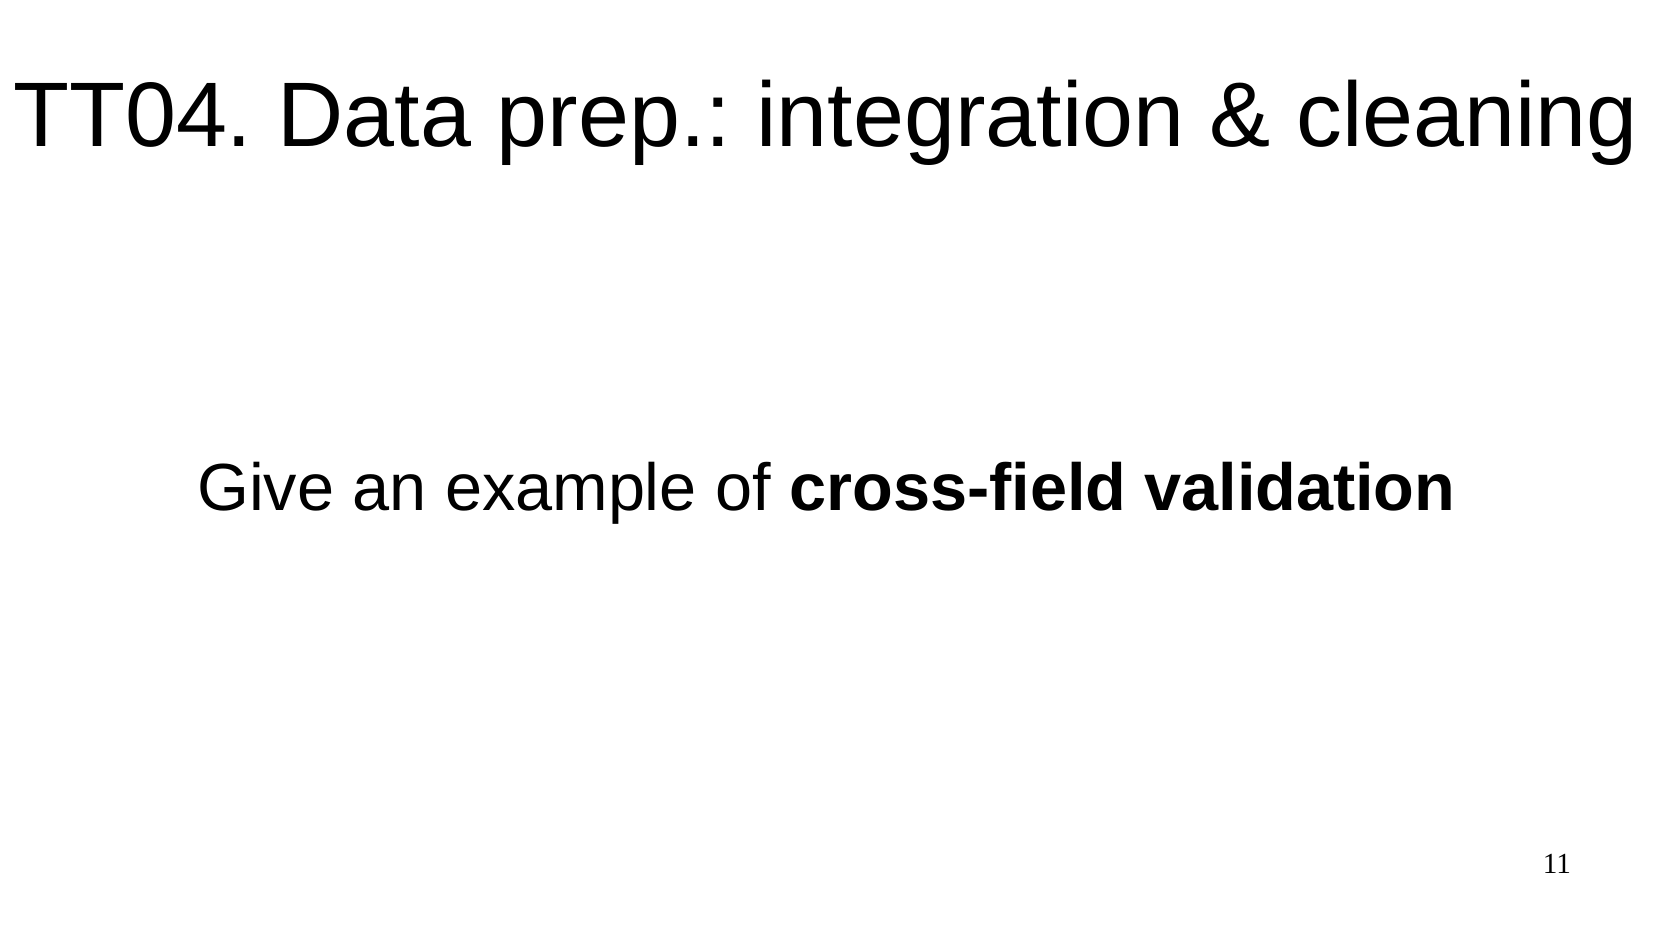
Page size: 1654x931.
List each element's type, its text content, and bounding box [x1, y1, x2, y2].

subtitle Give an example of cross-field validation [82, 218, 1571, 758]
title TT04. Data prep.: integration & cleaning [0, 12, 1654, 218]
